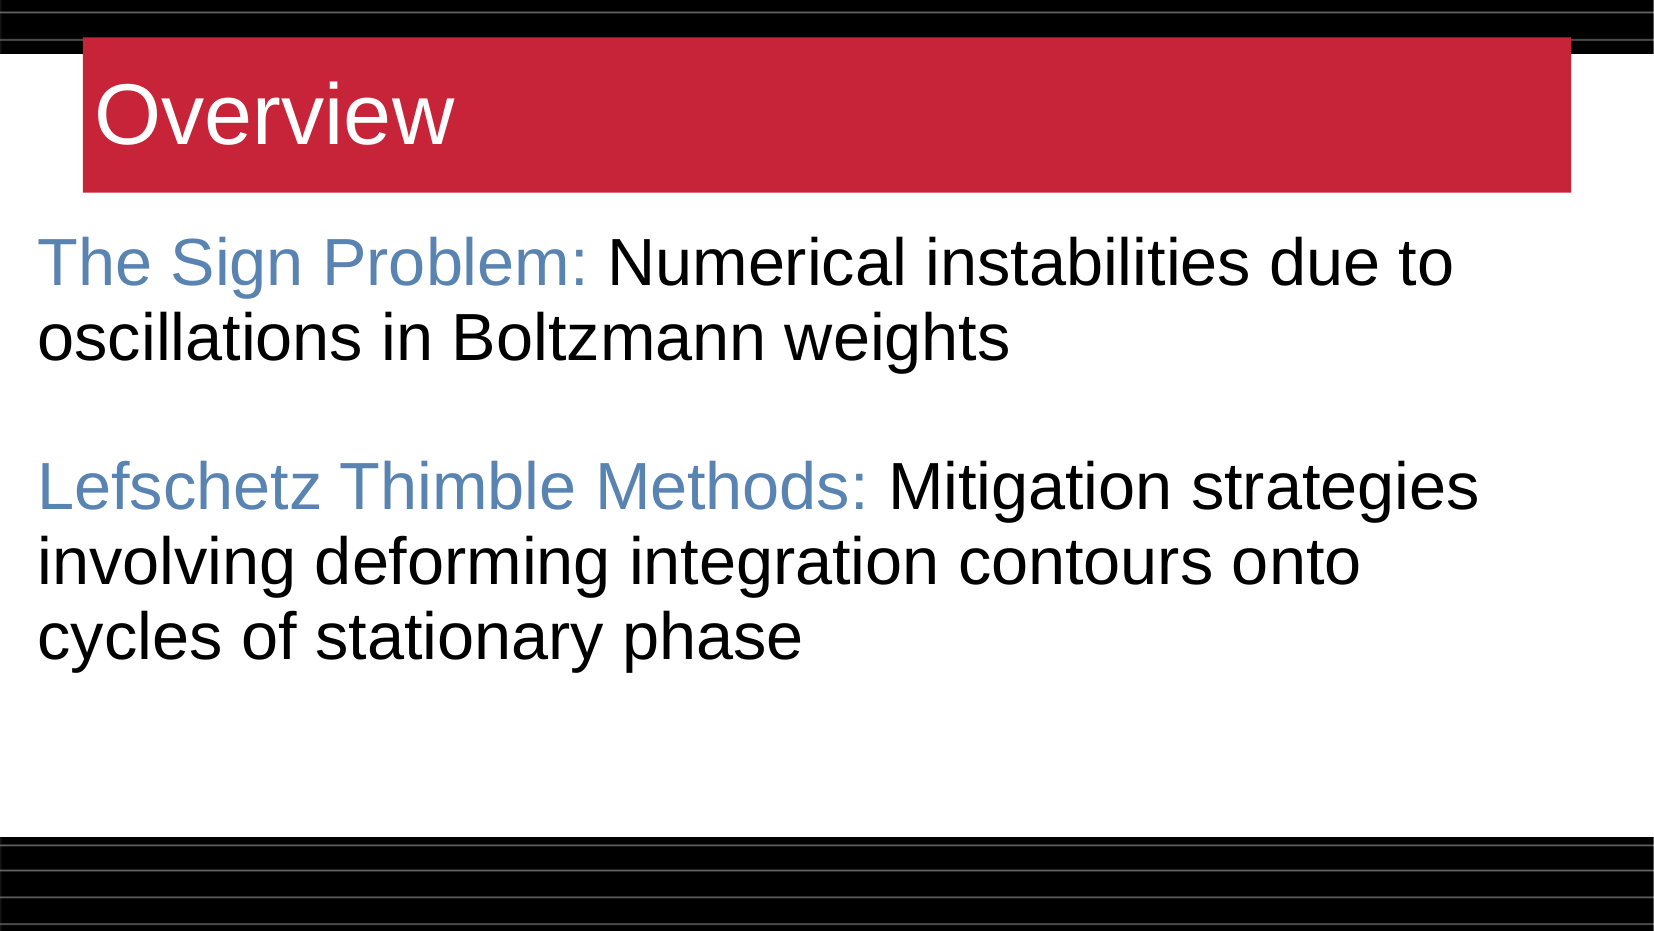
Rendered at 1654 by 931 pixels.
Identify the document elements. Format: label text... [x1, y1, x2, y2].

subtitle The Sign Problem: Numerical instabilities due to oscillations in Boltzmann weights Lefschetz Thimble Methods: Mitigation strategies involving deforming integration contours onto cycles of stationary phase [37, 225, 1526, 676]
title Overview [82, 37, 1572, 193]
picture [0, 837, 1654, 931]
picture [0, 0, 1654, 54]
